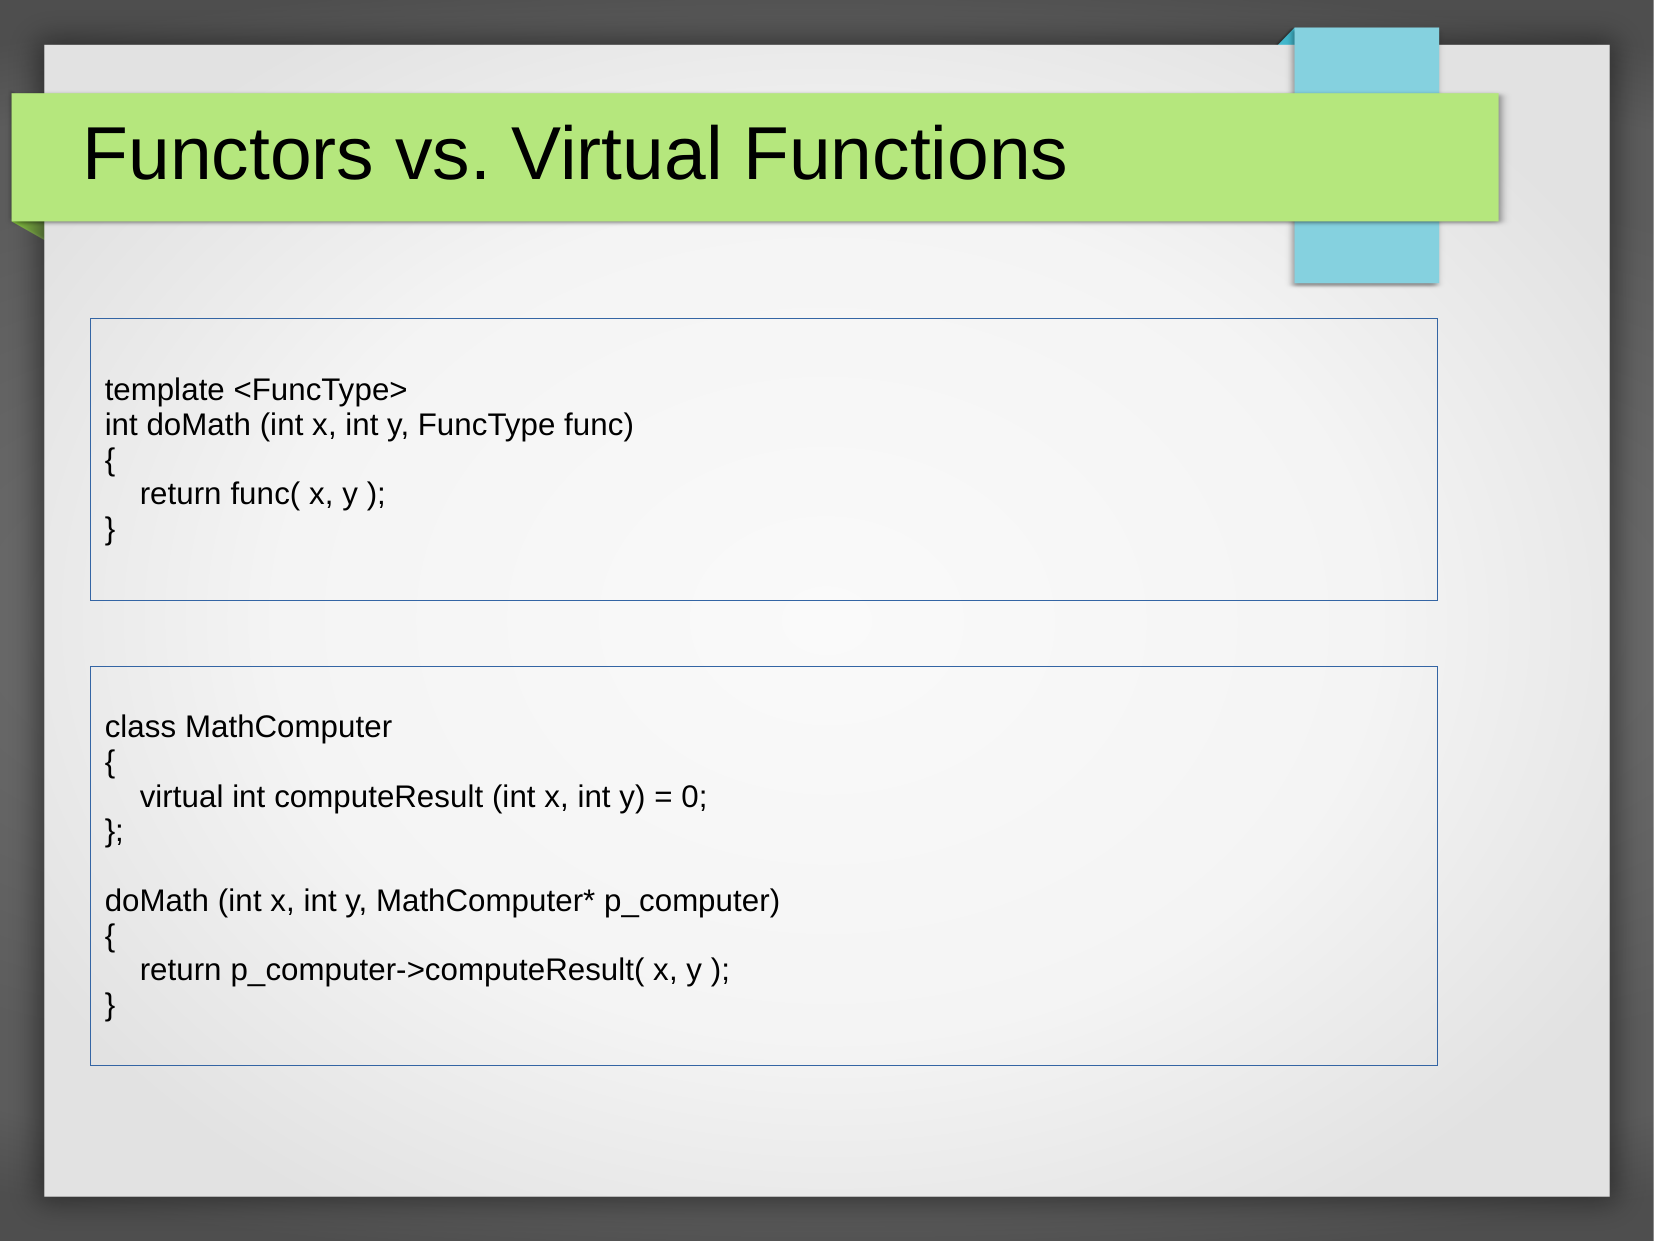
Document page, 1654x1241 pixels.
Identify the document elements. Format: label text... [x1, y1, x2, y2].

text_box class MathComputer { virtual int computeResult (int x, int y) = 0; }; doMath (int x, int y, MathComputer* p_computer) { return p_computer->computeResult( x, y ); } [90, 666, 1438, 1066]
text_box template <FuncType> int doMath (int x, int y, FuncType func) { return func( x, y ); } [90, 318, 1438, 601]
title Functors vs. Virtual Functions [82, 94, 1264, 213]
picture [0, 0, 1654, 1241]
